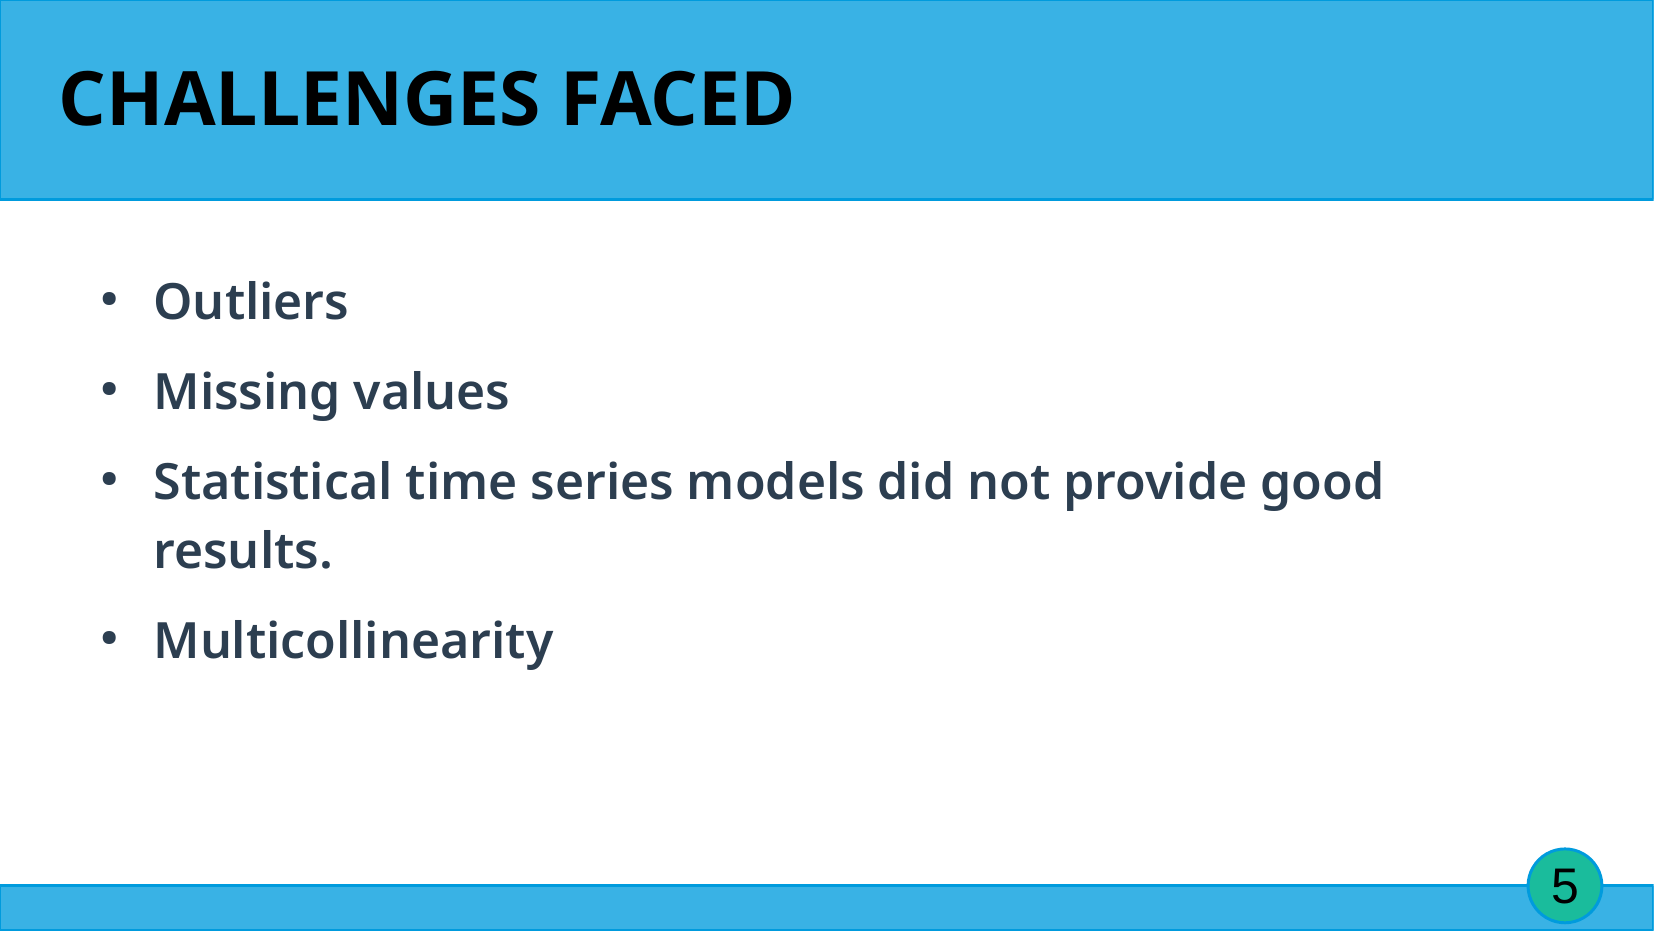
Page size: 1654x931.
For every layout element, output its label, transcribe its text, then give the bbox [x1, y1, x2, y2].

list Outliers Missing values Statistical time series models did not provide good results. Multicollinearity [82, 265, 1571, 806]
title CHALLENGES FACED [59, 37, 1595, 155]
